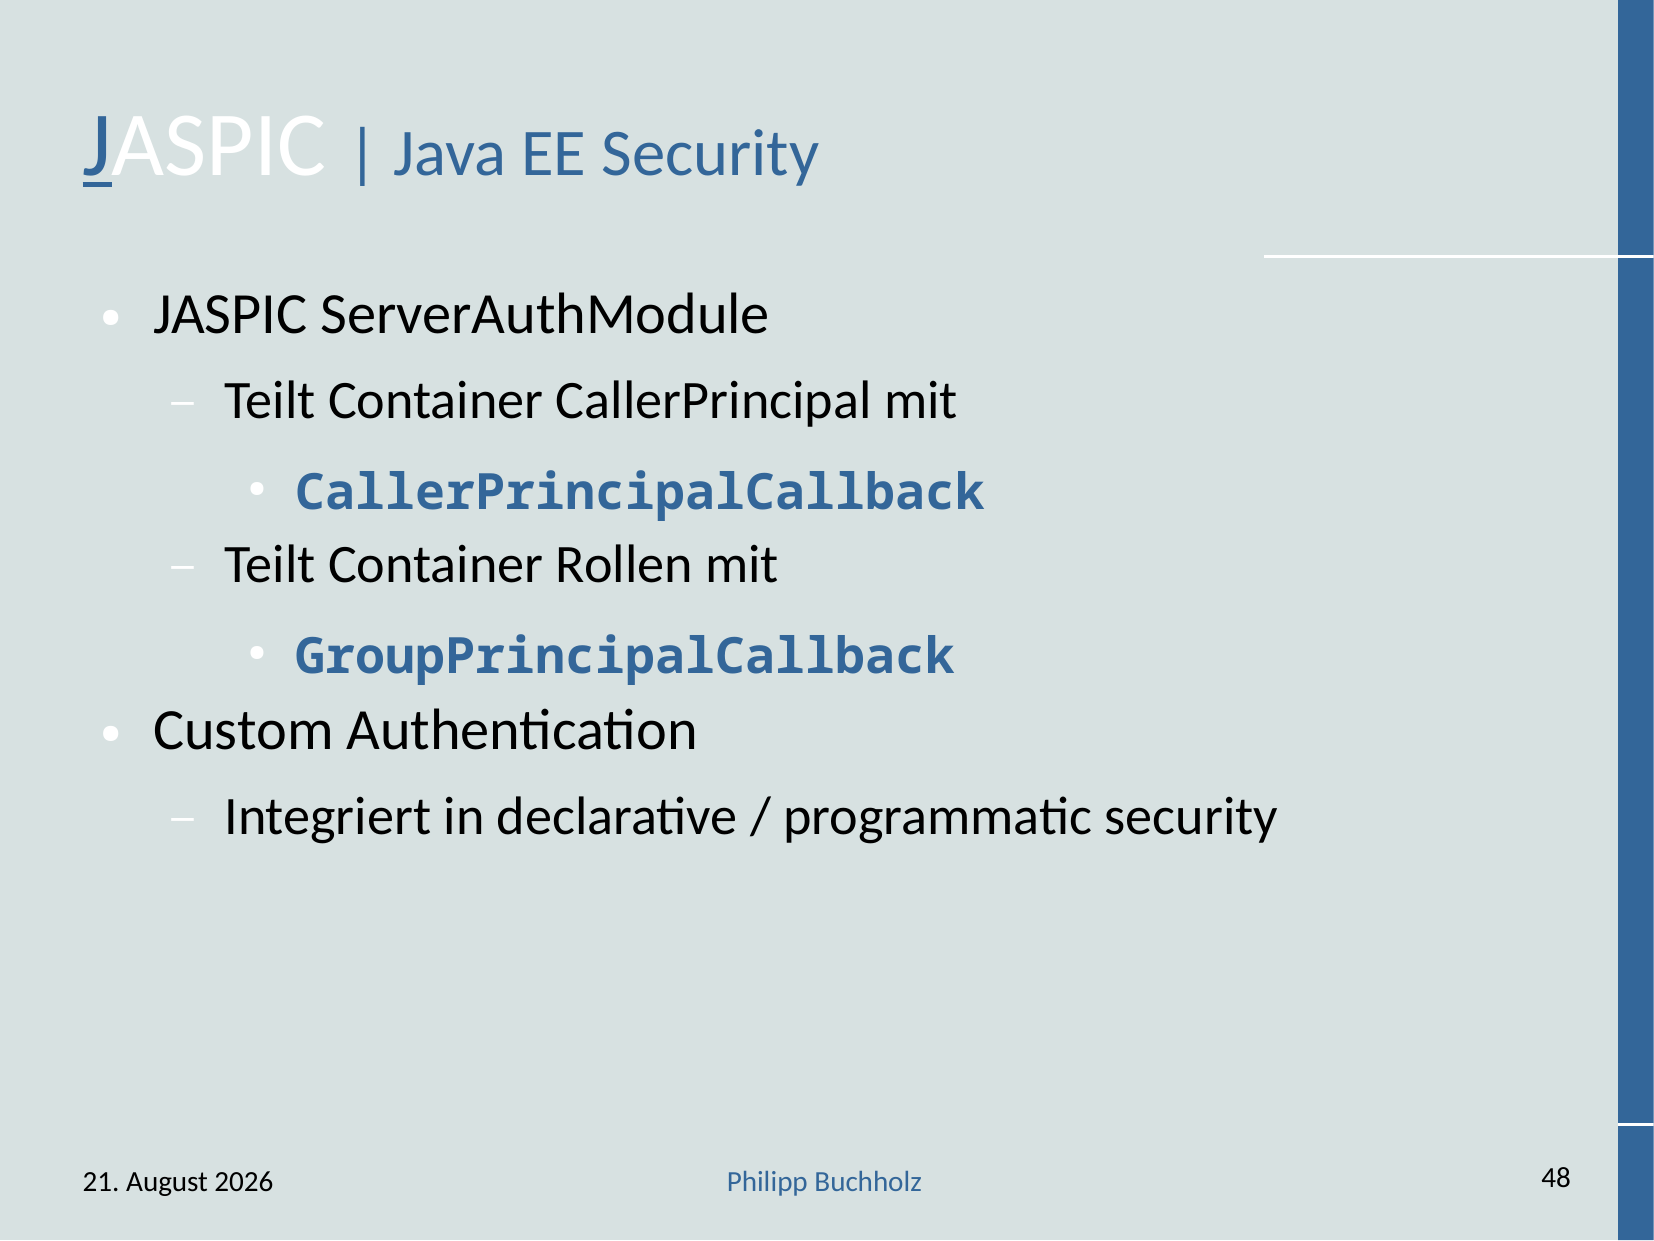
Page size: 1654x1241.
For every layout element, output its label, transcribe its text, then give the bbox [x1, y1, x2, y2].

title JASPIC | Java EE Security [82, 40, 1571, 266]
list JASPIC ServerAuthModule Teilt Container CallerPrincipal mit CallerPrincipalCallback Teilt Container Rollen mit GroupPrincipalCallback Custom Authentication Integriert in declarative / programmatic security [82, 290, 1571, 1109]
